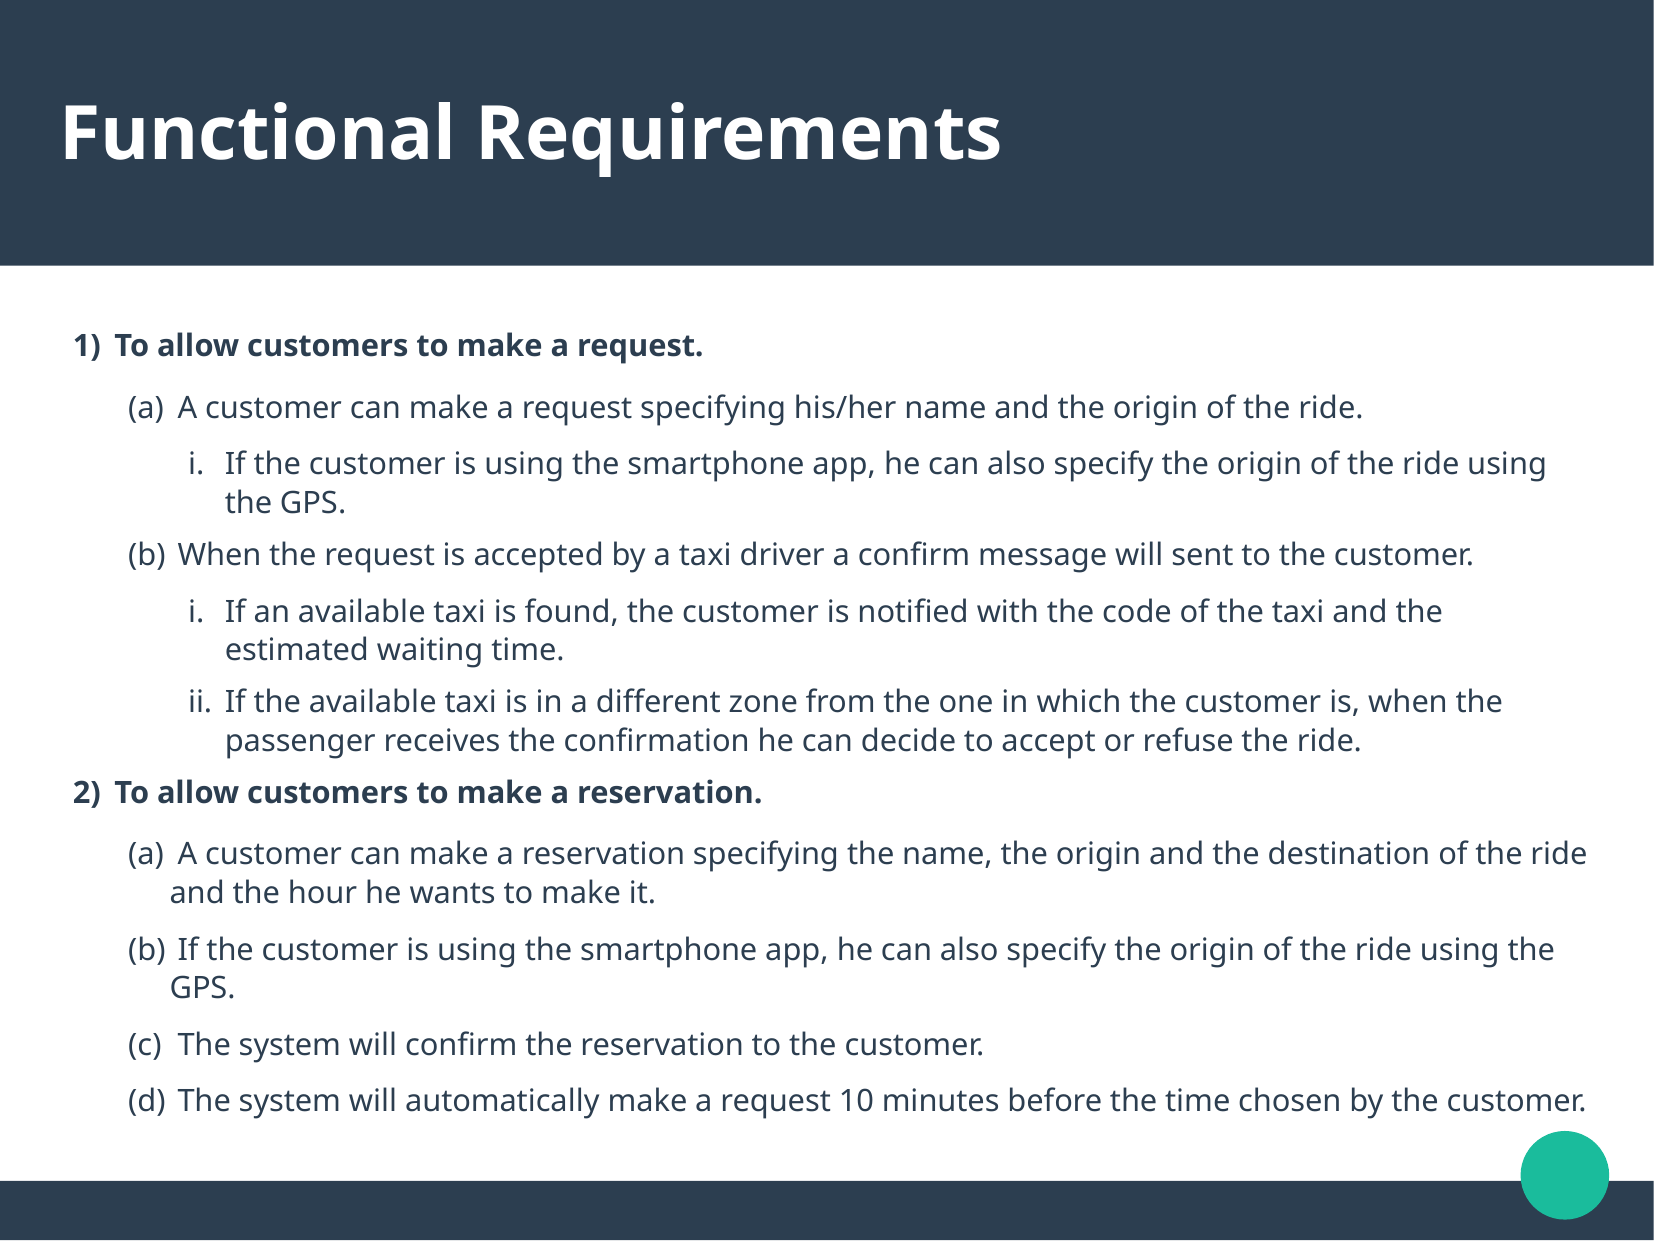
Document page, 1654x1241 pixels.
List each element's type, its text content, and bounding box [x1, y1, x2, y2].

title Functional Requirements [59, 49, 1595, 207]
list To allow customers to make a request. A customer can make a request specifying his/her name and the origin of the ride. If the customer is using the smartphone app, he can also specify the origin of the ride using the GPS. When the request is accepted by a taxi driver a confirm message will sent to the customer. If an available taxi is found, the customer is notified with the code of the taxi and the estimated waiting time. If the available taxi is in a different zone from the one in which the customer is, when the passenger receives the confirmation he can decide to accept or refuse the ride. To allow customers to make a reservation. A customer can make a reservation specifying the name, the origin and the destination of the ride and the hour he wants to make it. If the customer is using the smartphone app, he can also specify the origin of the ride using the GPS. The system will confirm the reservation to the customer. The system will automatically make a request 10 minutes before the time chosen by the customer. [59, 324, 1595, 1152]
